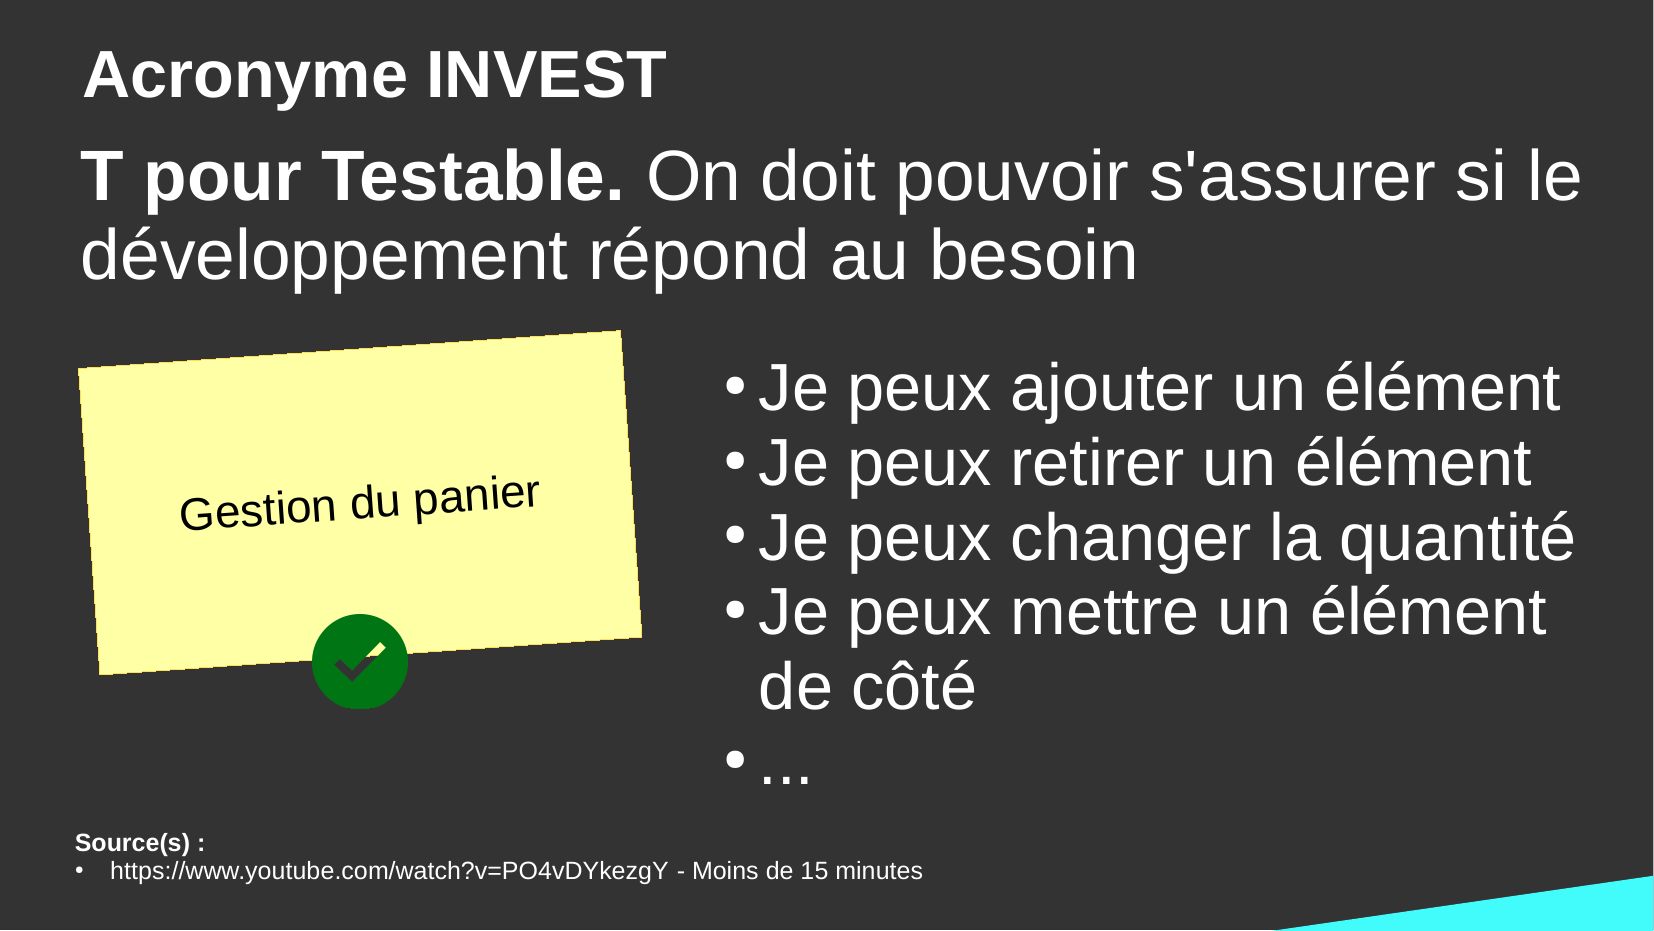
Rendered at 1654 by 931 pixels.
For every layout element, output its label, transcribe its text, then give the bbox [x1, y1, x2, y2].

text_box Je peux ajouter un élément Je peux retirer un élément Je peux changer la quantité Je peux mettre un élément de côté ... [708, 342, 1607, 806]
text_box Source(s) : https://www.youtube.com/watch?v=PO4vDYkezgY - Moins de 15 minutes [60, 821, 1546, 921]
picture [312, 614, 408, 709]
title Acronyme INVEST [82, 37, 1571, 122]
text_box Gestion du panier [78, 330, 642, 675]
list T pour Testable. On doit pouvoir s'assurer si le développement répond au besoin [80, 135, 1620, 296]
text_box [1270, 875, 1654, 931]
